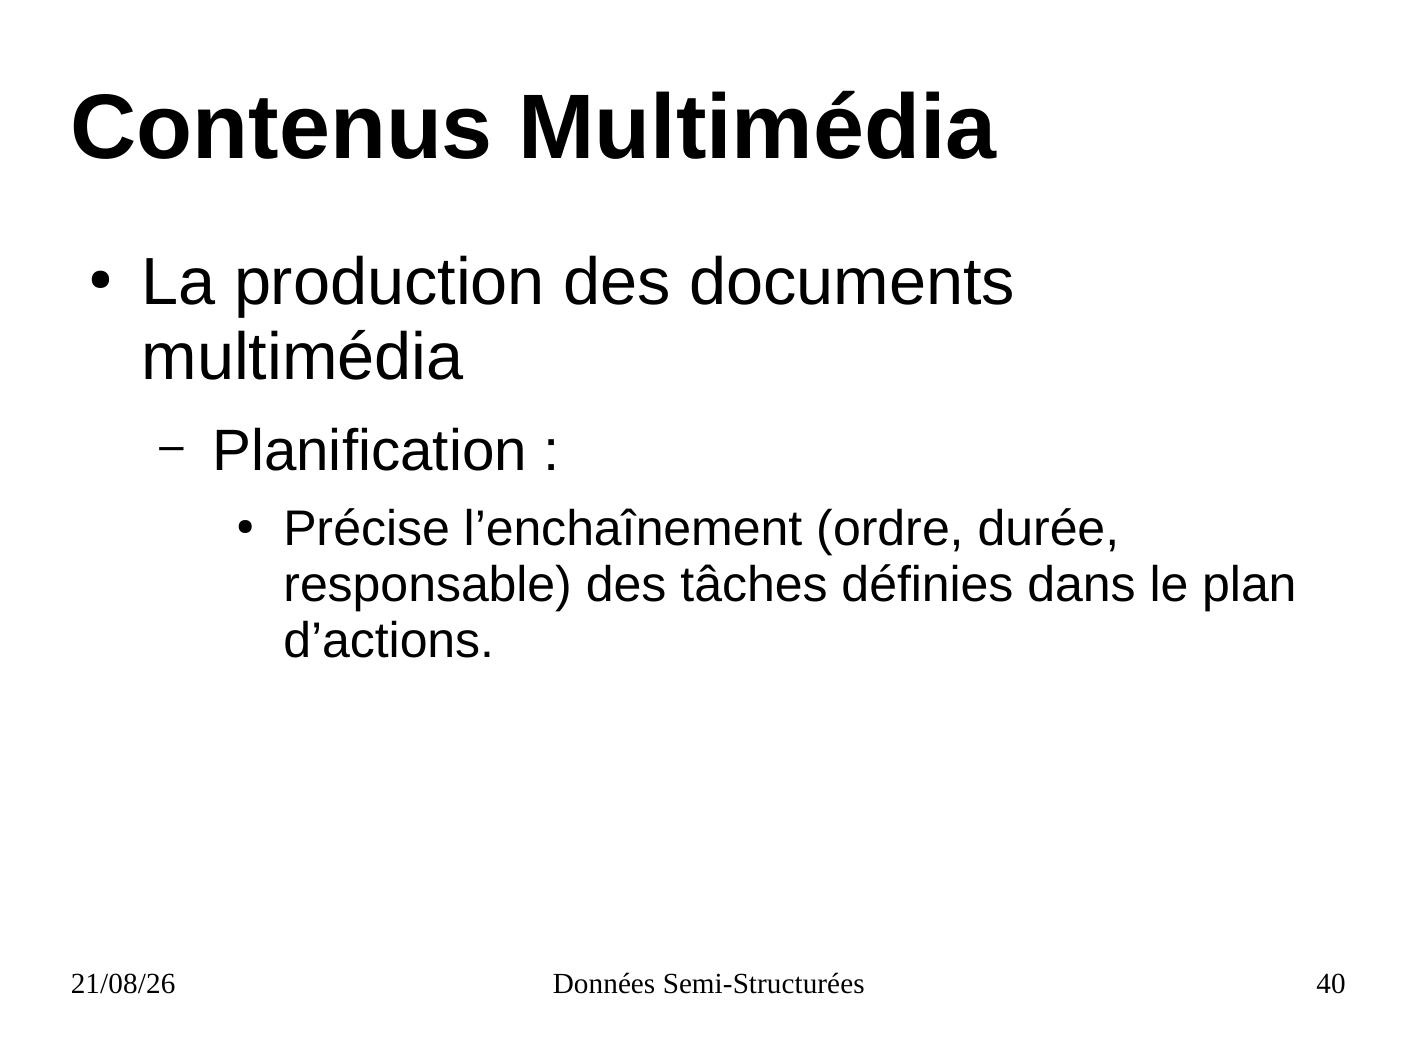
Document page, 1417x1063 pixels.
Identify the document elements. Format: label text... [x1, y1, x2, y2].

title Contenus Multimédia [70, 42, 1346, 212]
list La production des documents multimédia Planification : Précise l’enchaînement (ordre, durée, responsable) des tâches définies dans le plan d’actions. [70, 244, 1346, 925]
